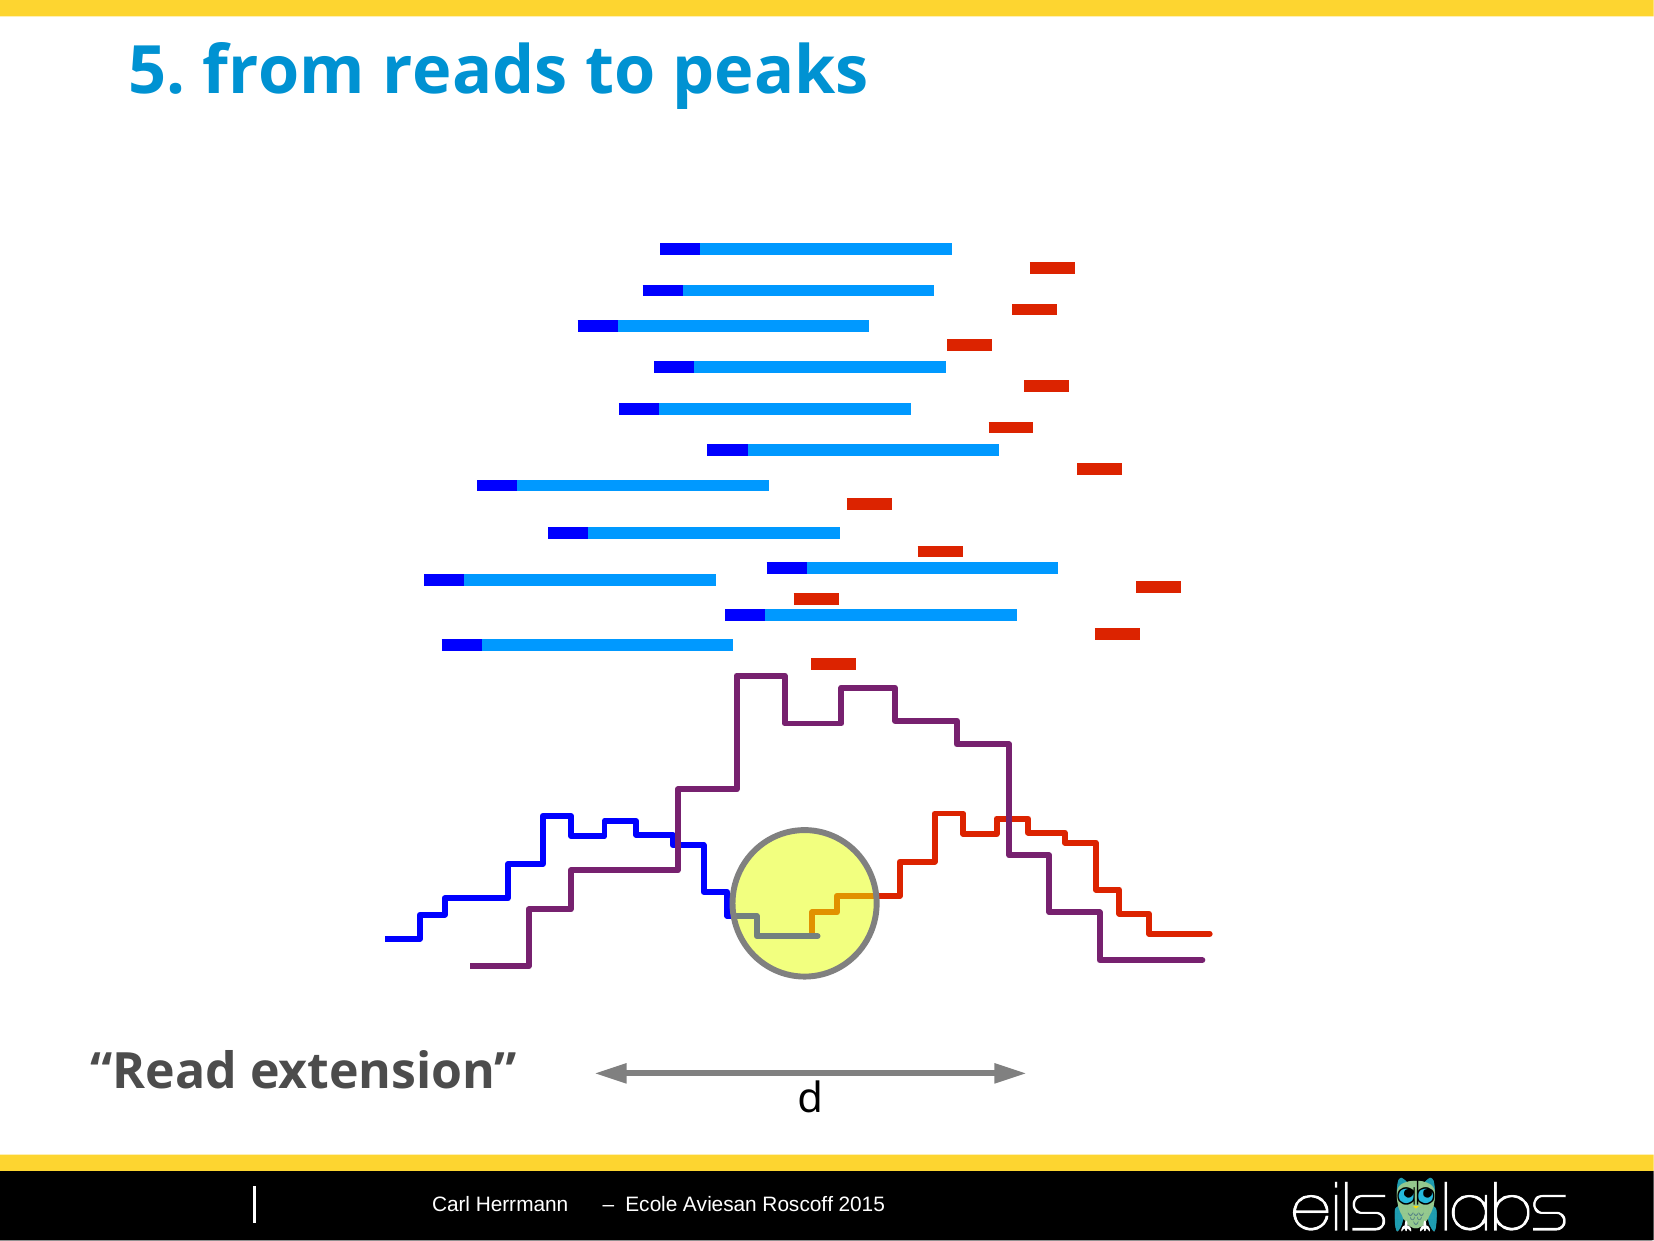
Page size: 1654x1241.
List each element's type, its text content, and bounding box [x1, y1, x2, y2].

text_box “Read extension” [75, 1027, 534, 1111]
title 5. from reads to peaks [113, 18, 1602, 186]
text_box [732, 830, 877, 977]
picture [1292, 1177, 1566, 1232]
